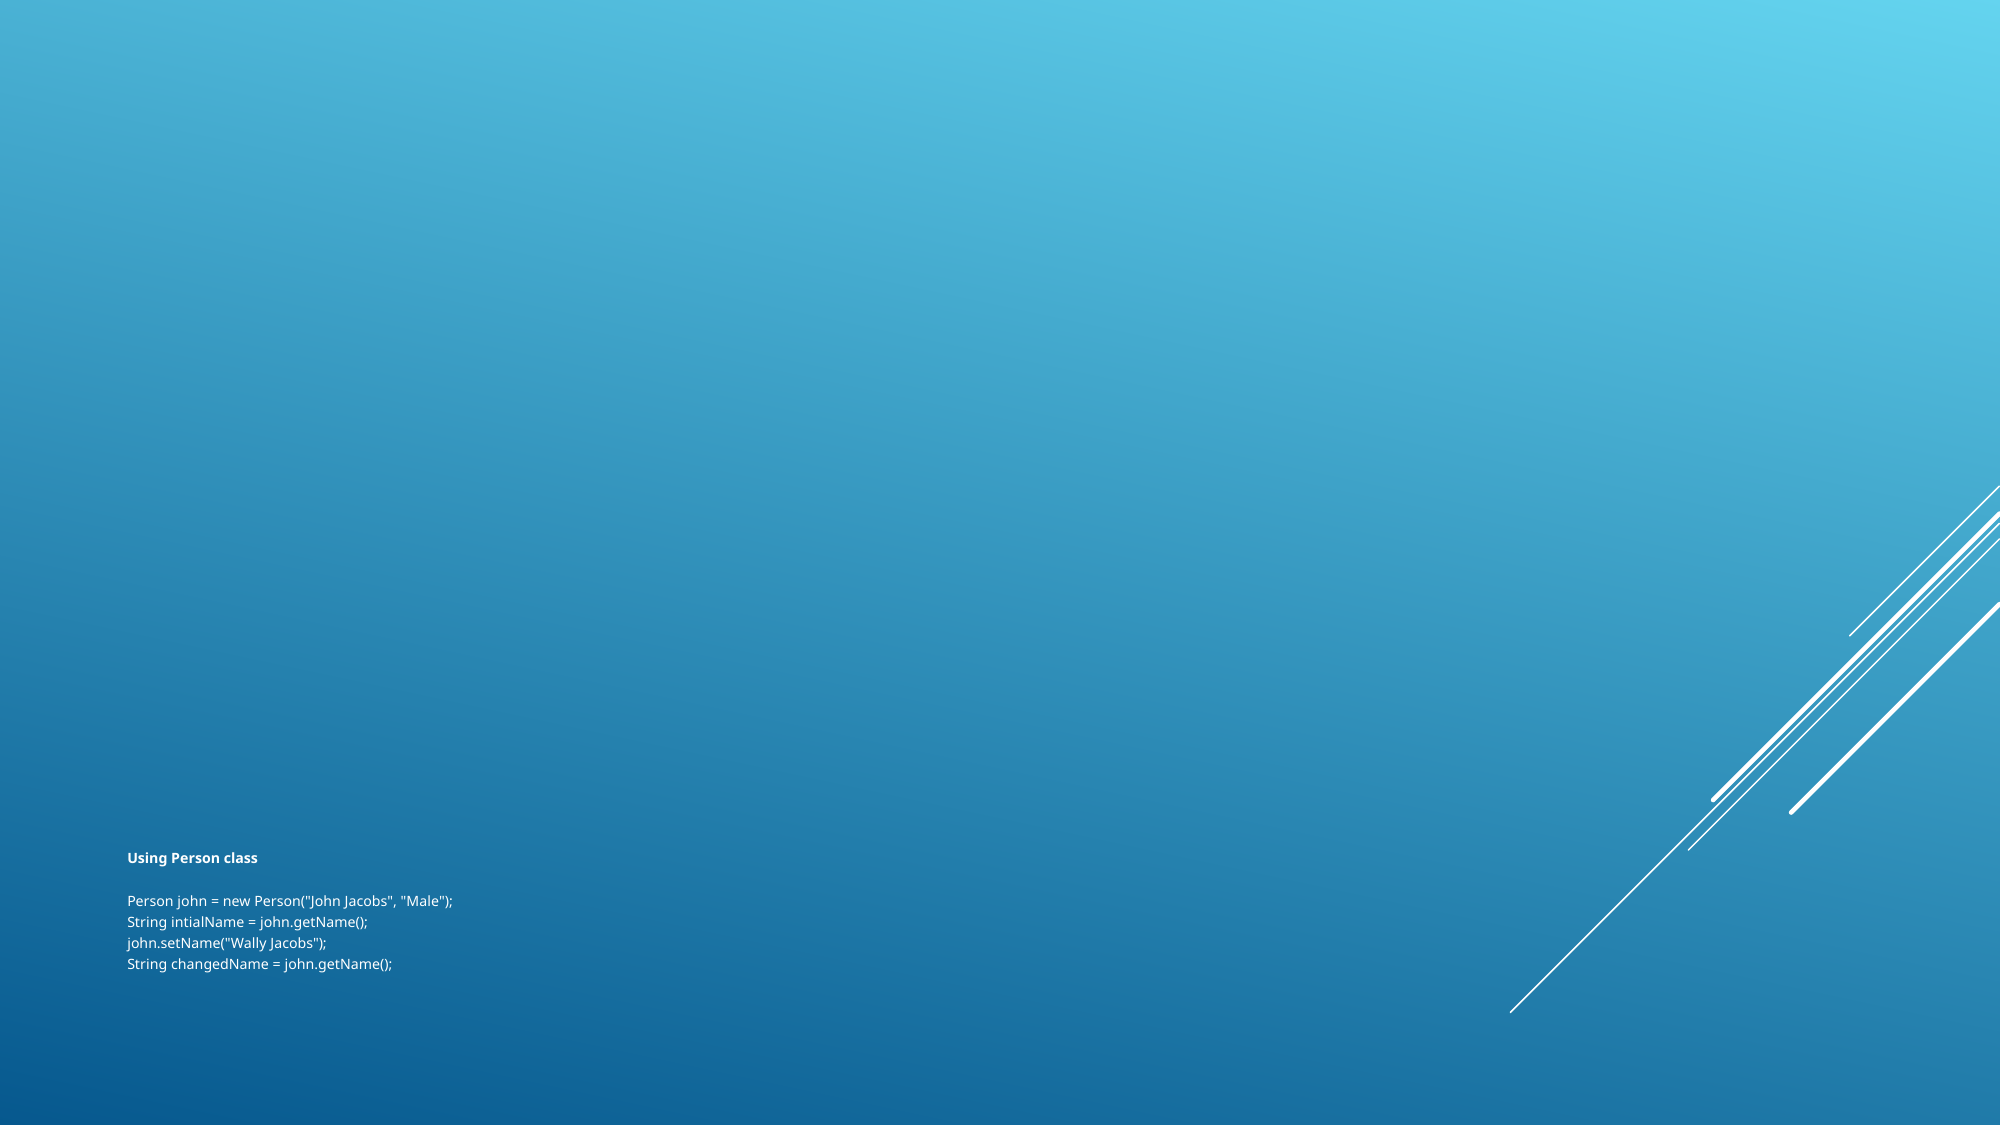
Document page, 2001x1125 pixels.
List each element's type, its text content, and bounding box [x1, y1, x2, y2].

list Using Person class Person john = new Person("John Jacobs", "Male"); String intialName = john.getName(); john.setName("Wally Jacobs"); String changedName = john.getName(); [112, 21, 1513, 984]
